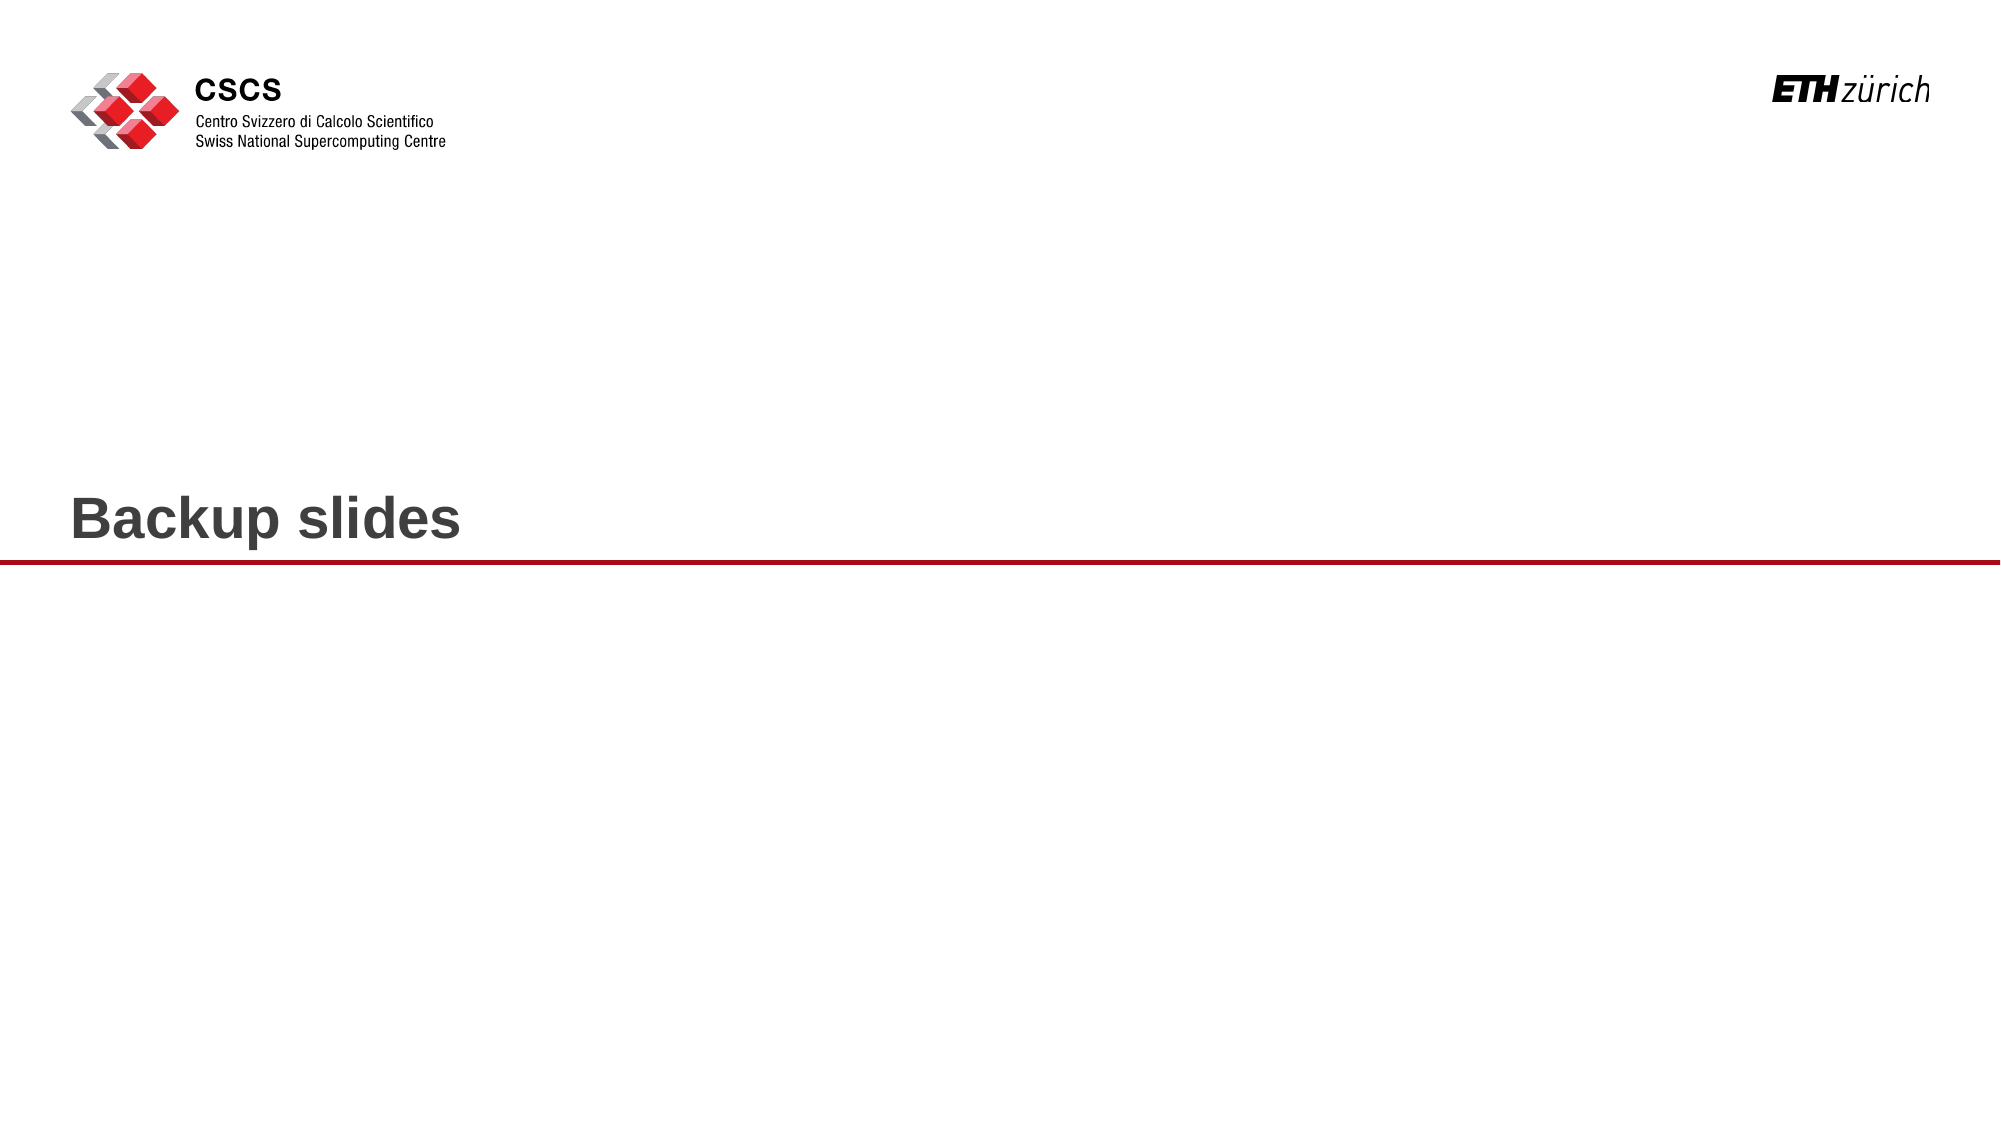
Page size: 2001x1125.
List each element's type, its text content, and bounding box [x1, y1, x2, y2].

picture [1772, 75, 1929, 102]
picture [50, 52, 464, 169]
title Backup slides [70, 385, 1930, 563]
